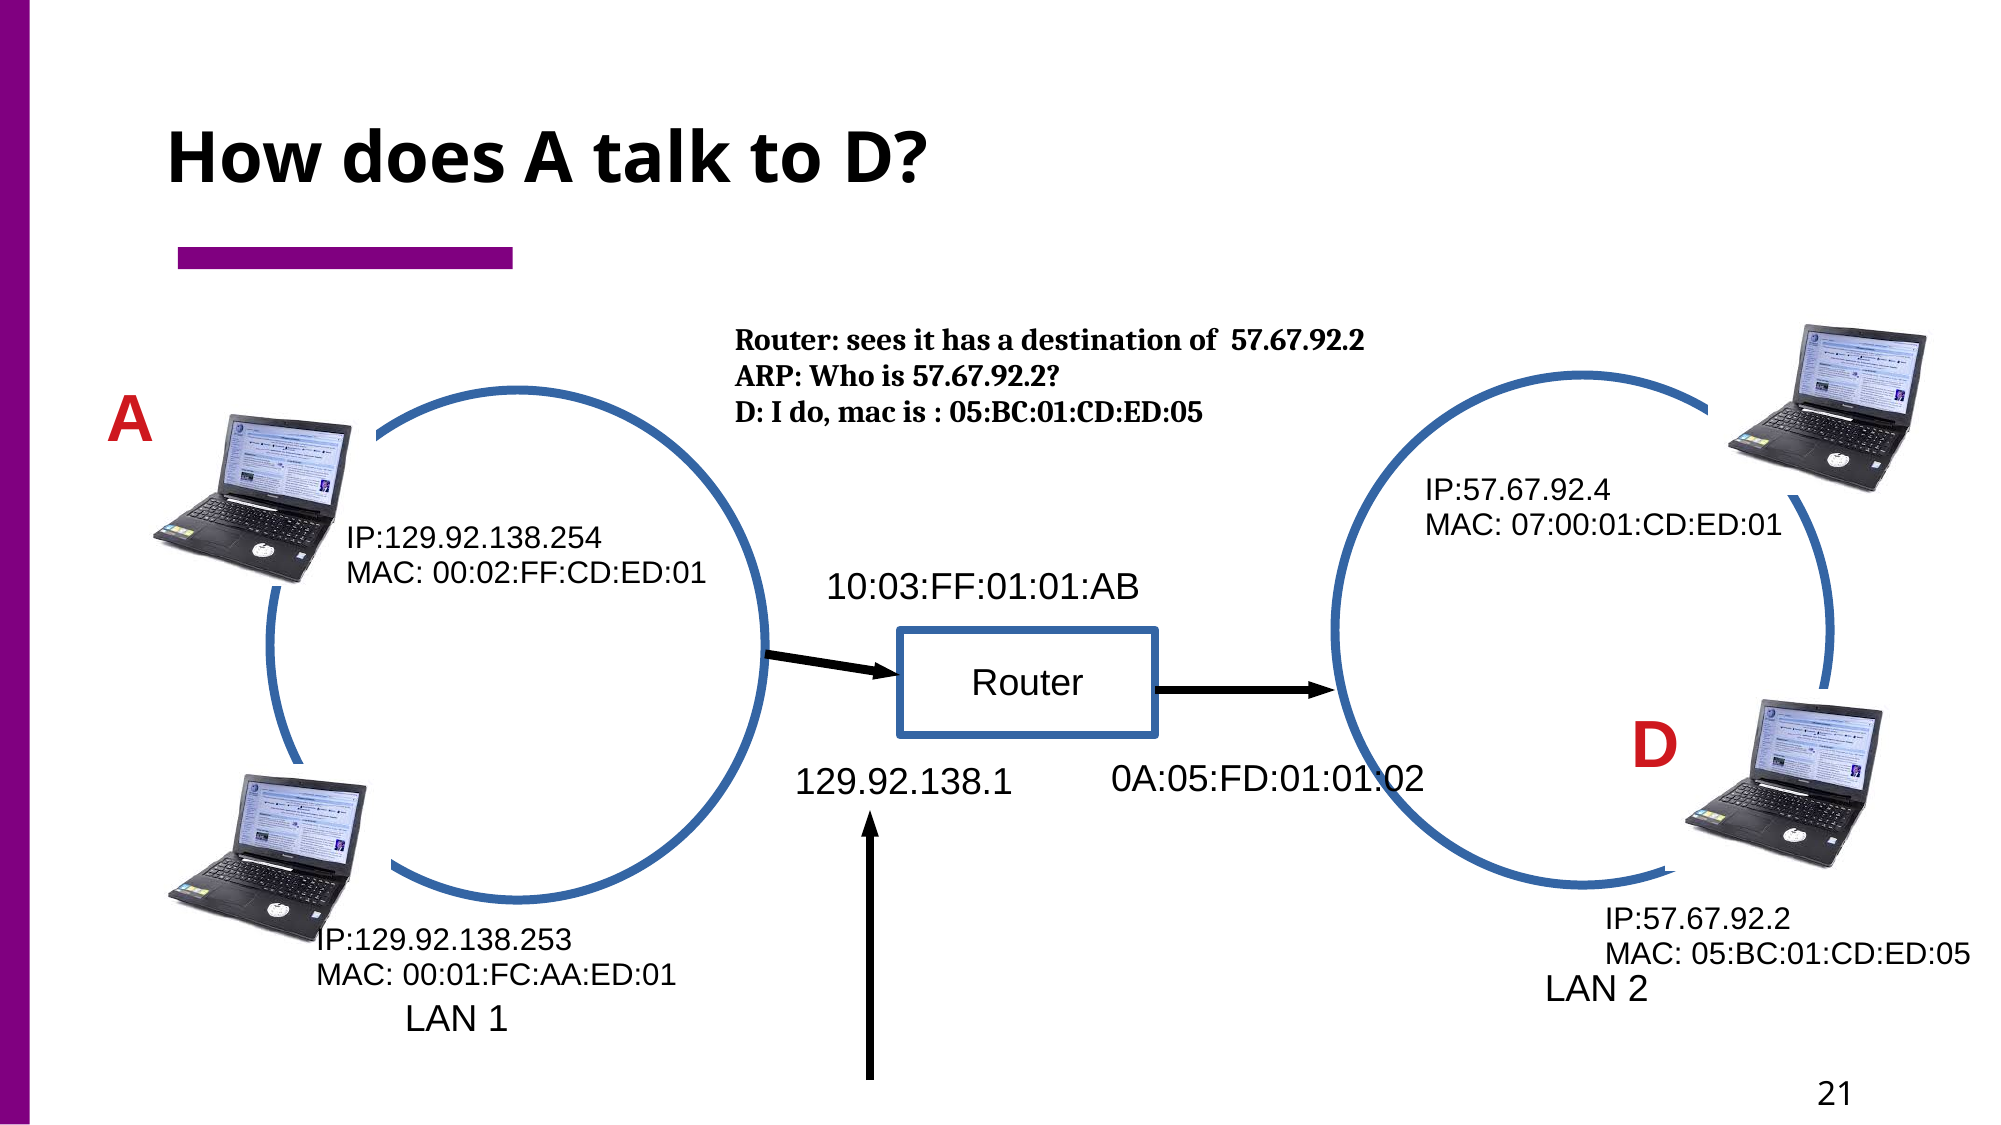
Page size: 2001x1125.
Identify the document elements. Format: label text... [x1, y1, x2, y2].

text_box Router: sees it has a destination of 57.67.92.2 ARP: Who is 57.67.92.2? D: I do, mac is : 05:BC:01:CD:ED:05 [720, 314, 1407, 441]
text_box D [1616, 699, 1695, 790]
text_box 10:03:FF:01:01:AB [811, 558, 1171, 616]
text_box IP:129.92.138.254 MAC: 00:02:FF:CD:ED:01 [331, 513, 766, 654]
text_box Router [900, 630, 1156, 736]
picture [1708, 314, 1951, 496]
text_box LAN 2 [1530, 960, 1590, 1017]
text_box 129.92.138.1 [780, 753, 1070, 811]
picture [149, 404, 376, 586]
text_box IP:57.67.92.4 MAC: 07:00:01:CD:ED:01 [1410, 464, 1844, 606]
text_box IP:57.67.92.2 MAC: 05:BC:01:CD:ED:05 [1590, 894, 2000, 1036]
text_box How does A talk to D? [151, 0, 1849, 212]
picture [1665, 689, 1907, 871]
text_box 0A:05:FD:01:01:02 [1096, 750, 1456, 807]
text_box A [91, 374, 149, 655]
text_box IP:129.92.138.253 MAC: 00:01:FC:AA:ED:01 [301, 915, 736, 1056]
picture [148, 764, 391, 946]
